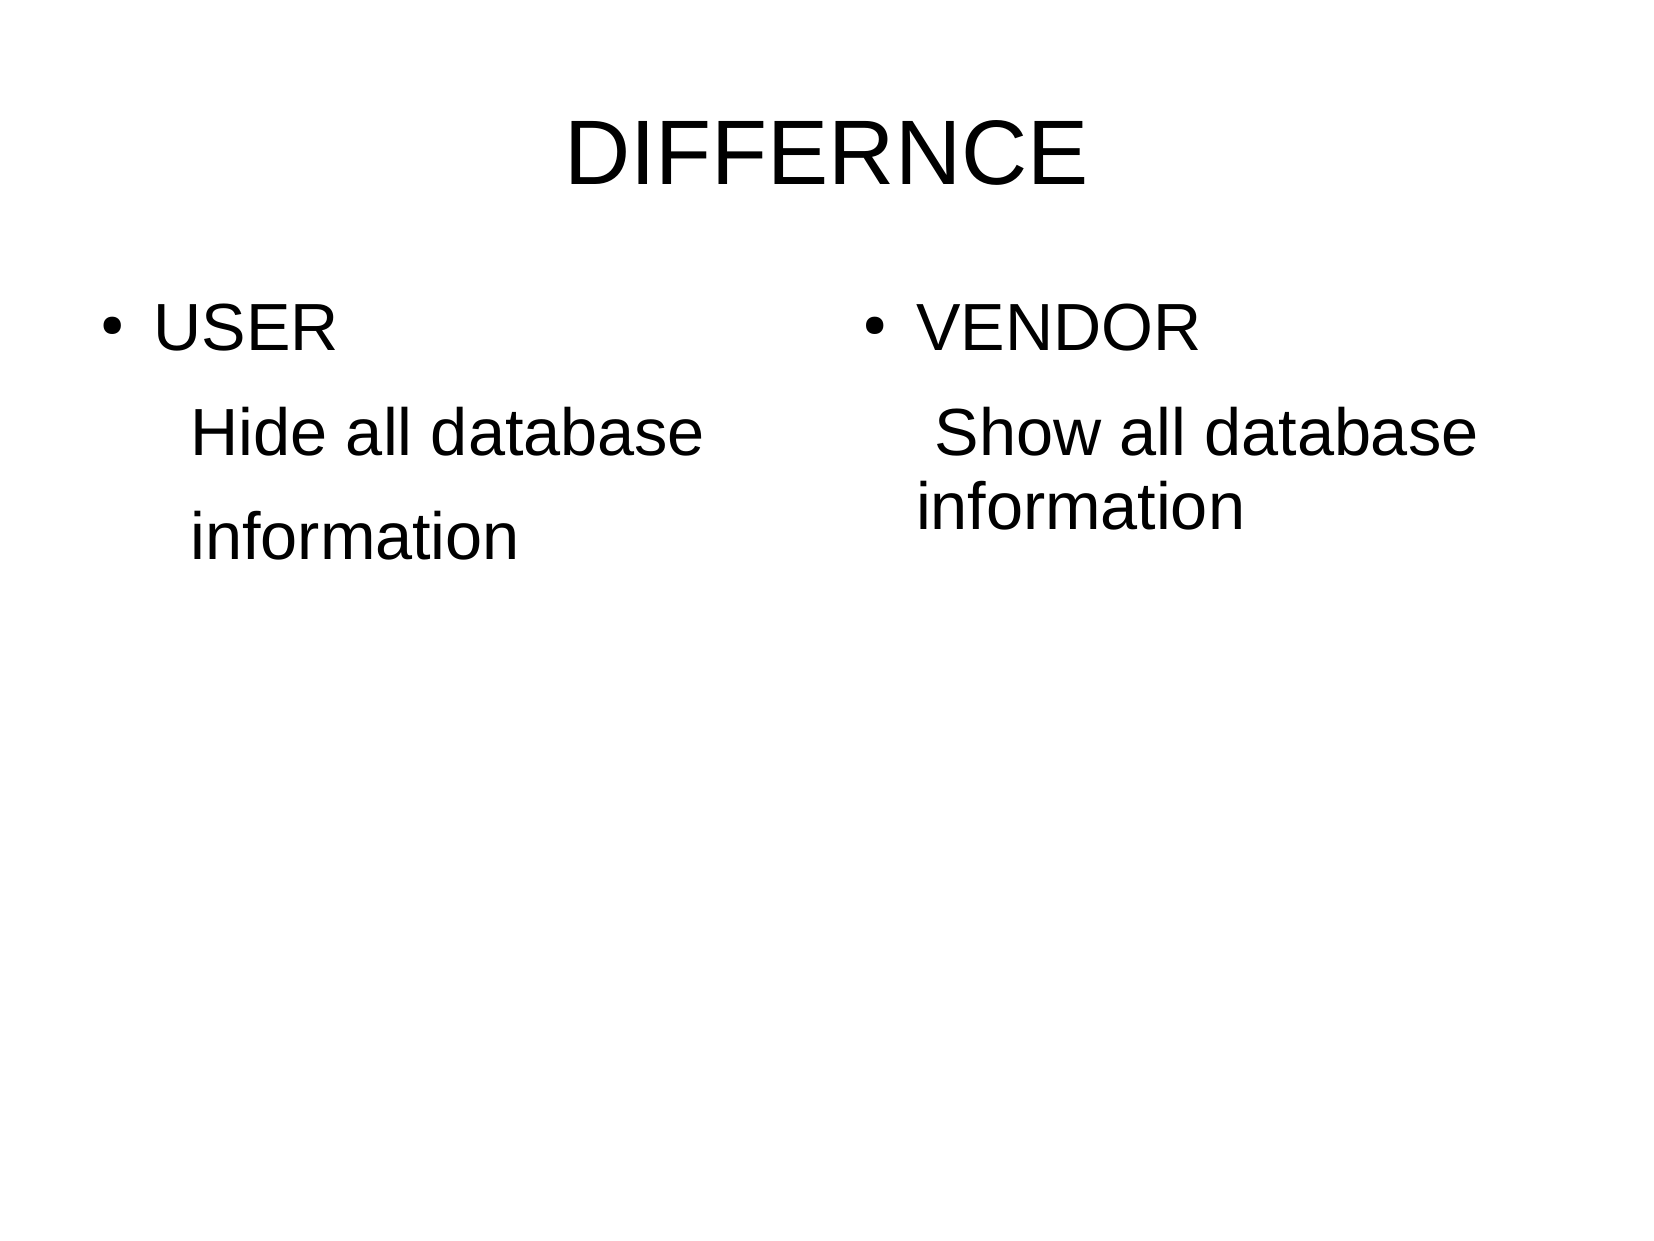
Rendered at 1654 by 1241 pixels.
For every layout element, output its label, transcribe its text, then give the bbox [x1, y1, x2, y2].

title DIFFERNCE [82, 49, 1571, 257]
list USER Hide all database information [82, 290, 809, 1010]
list VENDOR Show all database information [845, 290, 1572, 1010]
